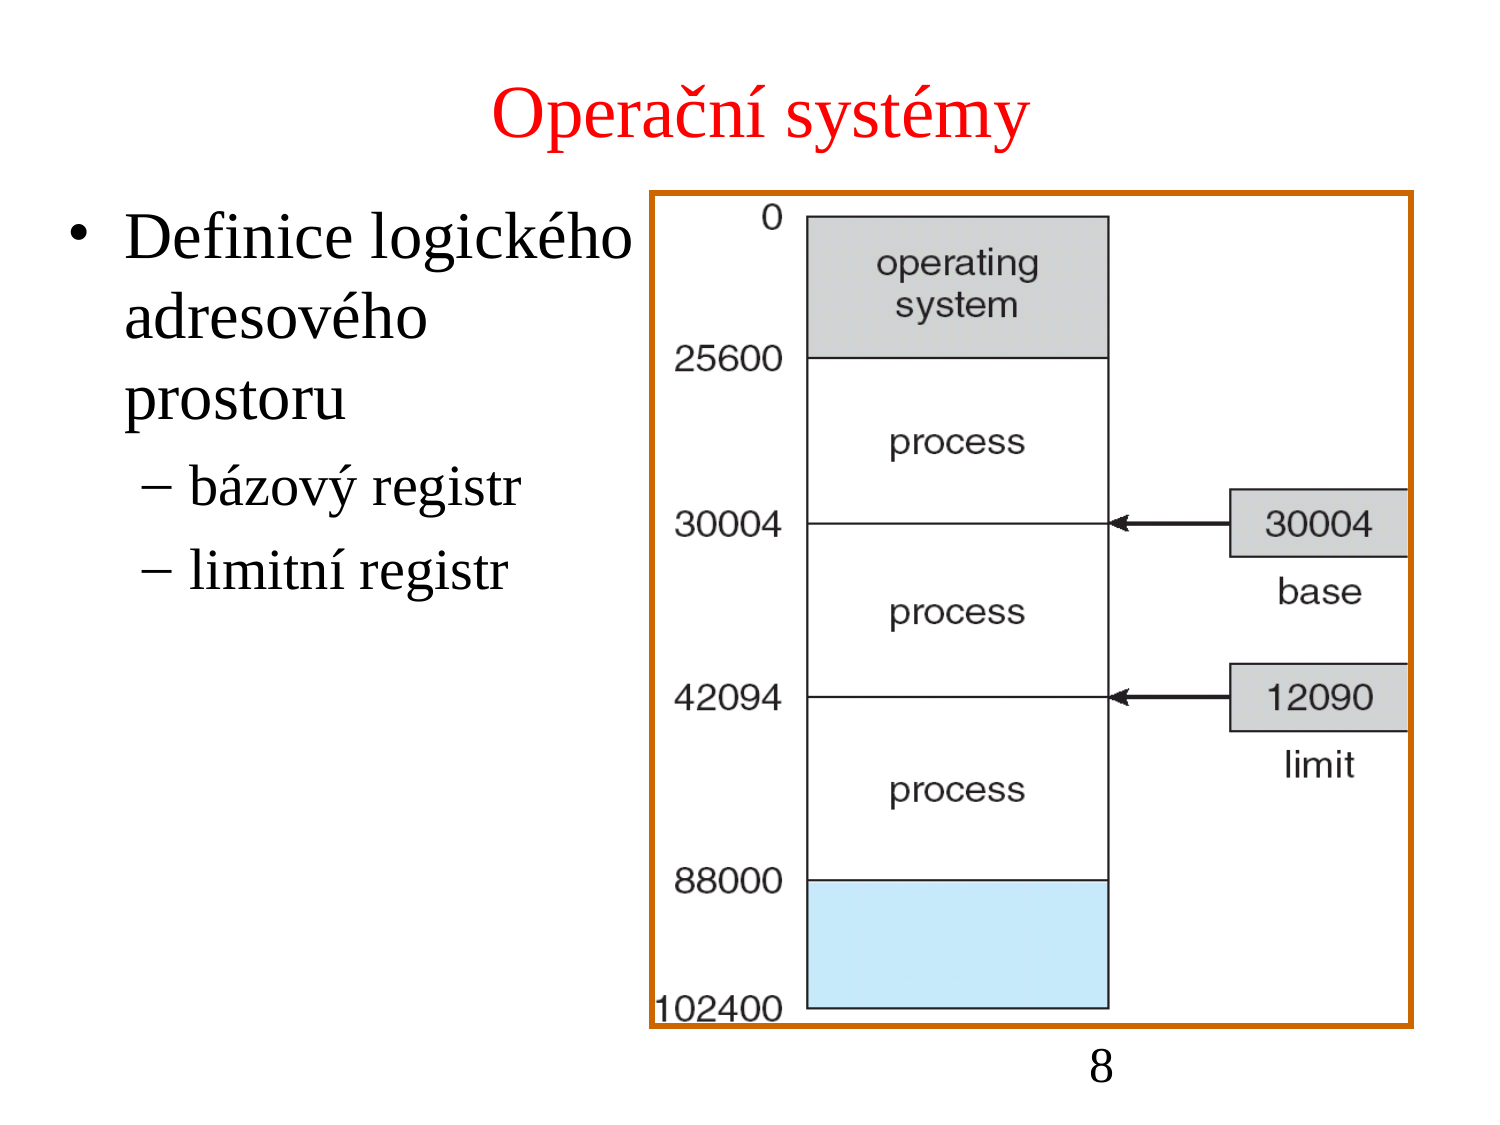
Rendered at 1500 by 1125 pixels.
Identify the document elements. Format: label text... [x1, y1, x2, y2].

picture [655, 196, 1408, 1023]
title Operační systémy [123, 30, 1399, 185]
list Definice logického adresového prostoru bázový registr limitní registr [53, 184, 668, 1000]
